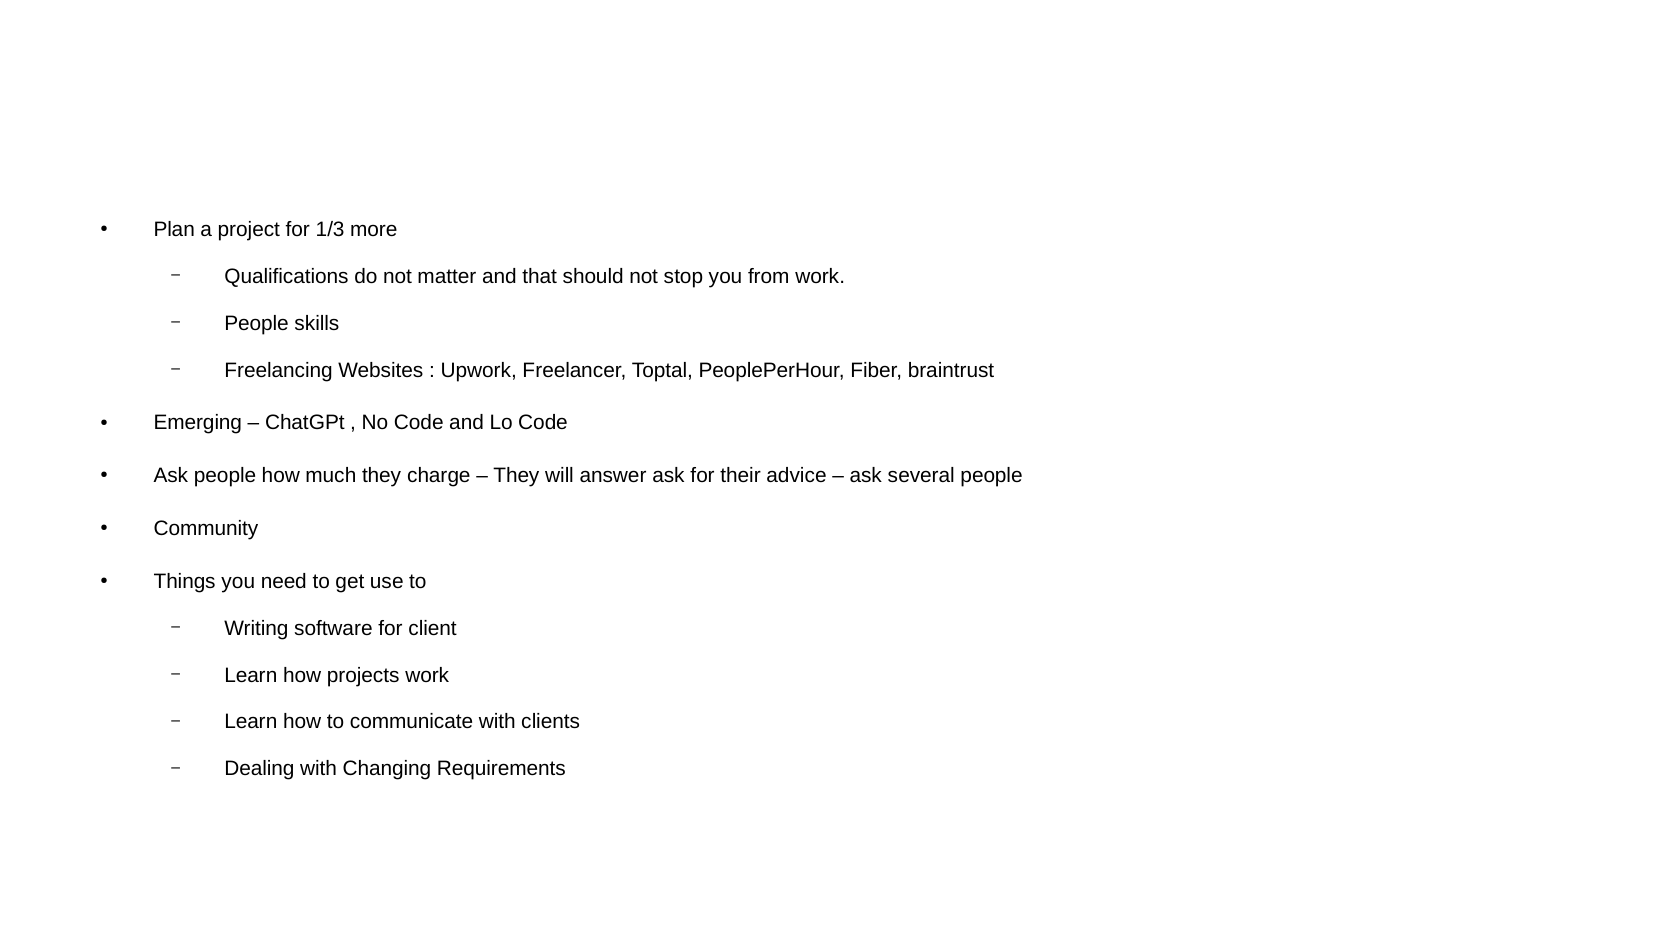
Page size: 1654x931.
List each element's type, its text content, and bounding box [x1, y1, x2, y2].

list Plan a project for 1/3 more Qualifications do not matter and that should not stop you from work. People skills Freelancing Websites : Upwork, Freelancer, Toptal, PeoplePerHour, Fiber, braintrust Emerging – ChatGPt , No Code and Lo Code Ask people how much they charge – They will answer ask for their advice – ask several people Community Things you need to get use to Writing software for client Learn how projects work Learn how to communicate with clients Dealing with Changing Requirements [82, 217, 1613, 901]
